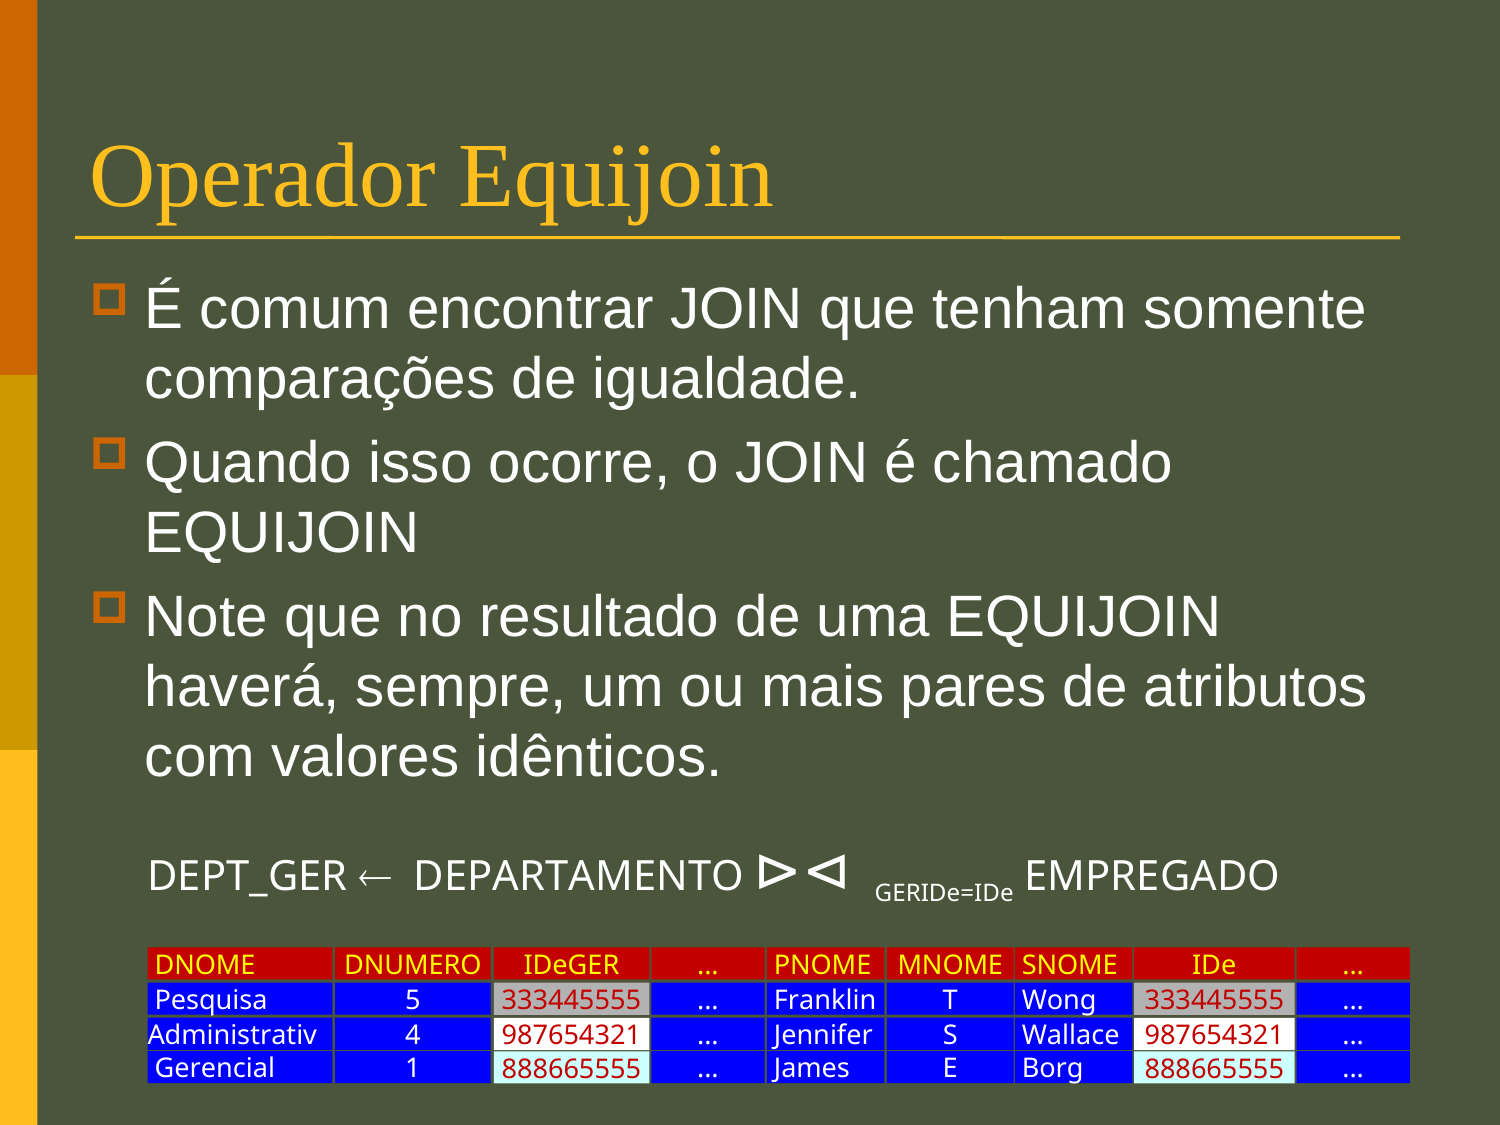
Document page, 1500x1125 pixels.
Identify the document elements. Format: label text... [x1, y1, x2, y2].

text_box ... [651, 982, 765, 1015]
text_box Jennifer [766, 1017, 885, 1050]
list É comum encontrar JOIN que tenham somente comparações de igualdade. Quando isso ocorre, o JOIN é chamado EQUIJOIN Note que no resultado de uma EQUIJOIN haverá, sempre, um ou mais pares de atributos com valores idênticos. [75, 262, 1426, 1006]
text_box Wallace [1014, 1017, 1133, 1050]
text_box 1 [335, 1051, 491, 1084]
text_box 888665555 [1134, 1051, 1295, 1084]
text_box James [766, 1051, 885, 1084]
text_box ... [1296, 982, 1410, 1015]
text_box 987654321 [1134, 1017, 1295, 1051]
text_box 5 [335, 982, 491, 1015]
text_box ... [1296, 1051, 1410, 1084]
text_box 888665555 [493, 1051, 650, 1084]
text_box ... [651, 1017, 765, 1050]
title Operador Equijoin [75, 45, 1426, 233]
text_box IDe [1134, 947, 1295, 980]
text_box Administrativo [147, 1017, 333, 1050]
text_box 333445555 [1134, 982, 1295, 1015]
text_box DNUMERO [335, 947, 491, 980]
text_box ... [1296, 947, 1410, 980]
text_box SNOME [1014, 947, 1133, 980]
text_box Borg [1070, 1064, 1078, 1075]
text_box PNOME [766, 947, 885, 980]
text_box 333445555 [493, 982, 650, 1015]
text_box MNOME [886, 947, 1014, 980]
text_box ... [1296, 1017, 1410, 1050]
text_box DEPT_GER DEPARTAMENTO ⊳⊲ GERIDe=IDe EMPREGADO [147, 822, 1411, 923]
text_box DNOME [147, 947, 333, 980]
text_box Pesquisa [147, 982, 333, 1015]
text_box Gerencial [147, 1051, 333, 1084]
text_box T [886, 982, 1014, 1015]
text_box 987654321 [493, 1017, 650, 1051]
text_box Wong [1083, 996, 1091, 1007]
text_box E [886, 1051, 1014, 1084]
text_box ... [651, 947, 765, 980]
text_box 4 [335, 1017, 491, 1050]
text_box Borg [1014, 1051, 1133, 1084]
text_box ... [651, 1051, 765, 1084]
text_box Franklin [766, 982, 885, 1015]
text_box S [886, 1017, 1014, 1050]
text_box IDeGER [493, 947, 650, 980]
text_box Wong [1014, 982, 1133, 1015]
